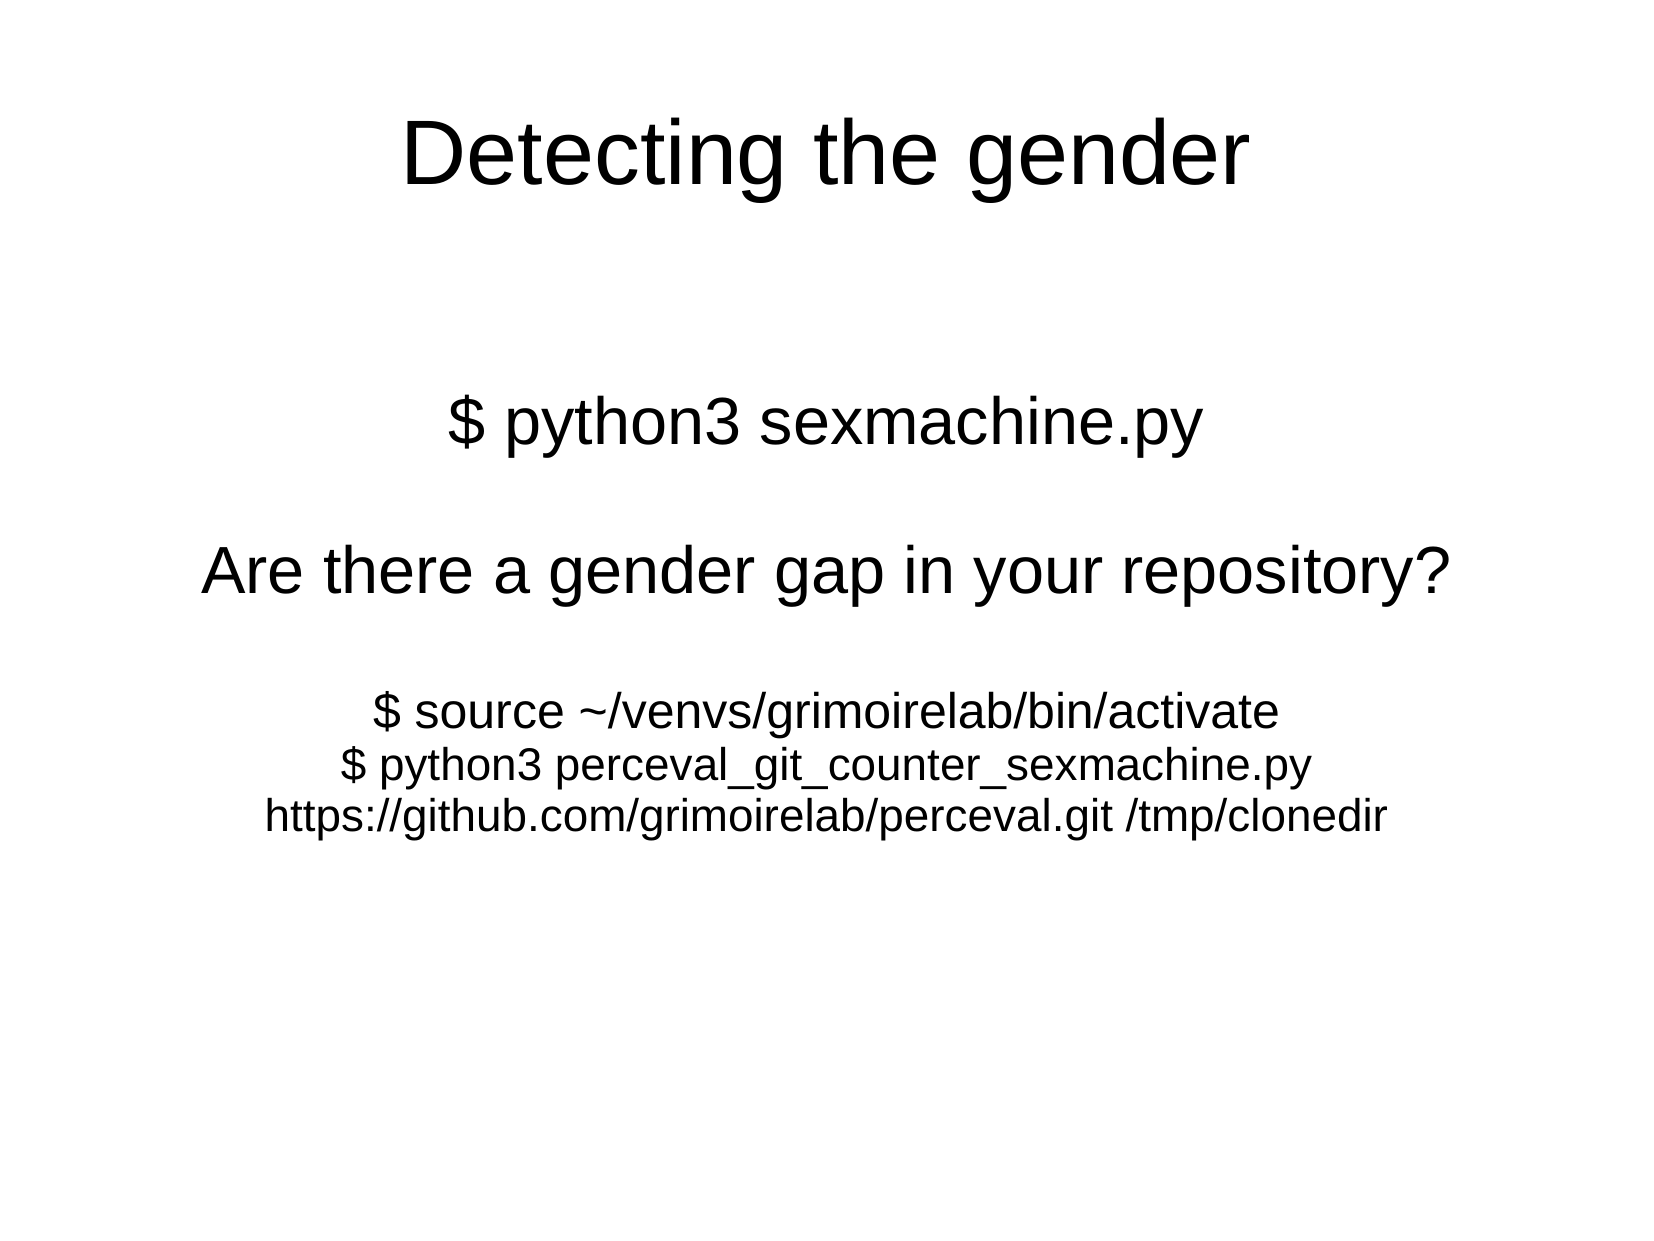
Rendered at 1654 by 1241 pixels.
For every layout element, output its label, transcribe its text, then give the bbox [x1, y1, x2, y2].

title Detecting the gender [82, 49, 1571, 257]
subtitle $ python3 sexmachine.py Are there a gender gap in your repository? $ source ~/venvs/grimoirelab/bin/activate $ python3 perceval_git_counter_sexmachine.py https://github.com/grimoirelab/perceval.git /tmp/clonedir [82, 290, 1571, 1010]
